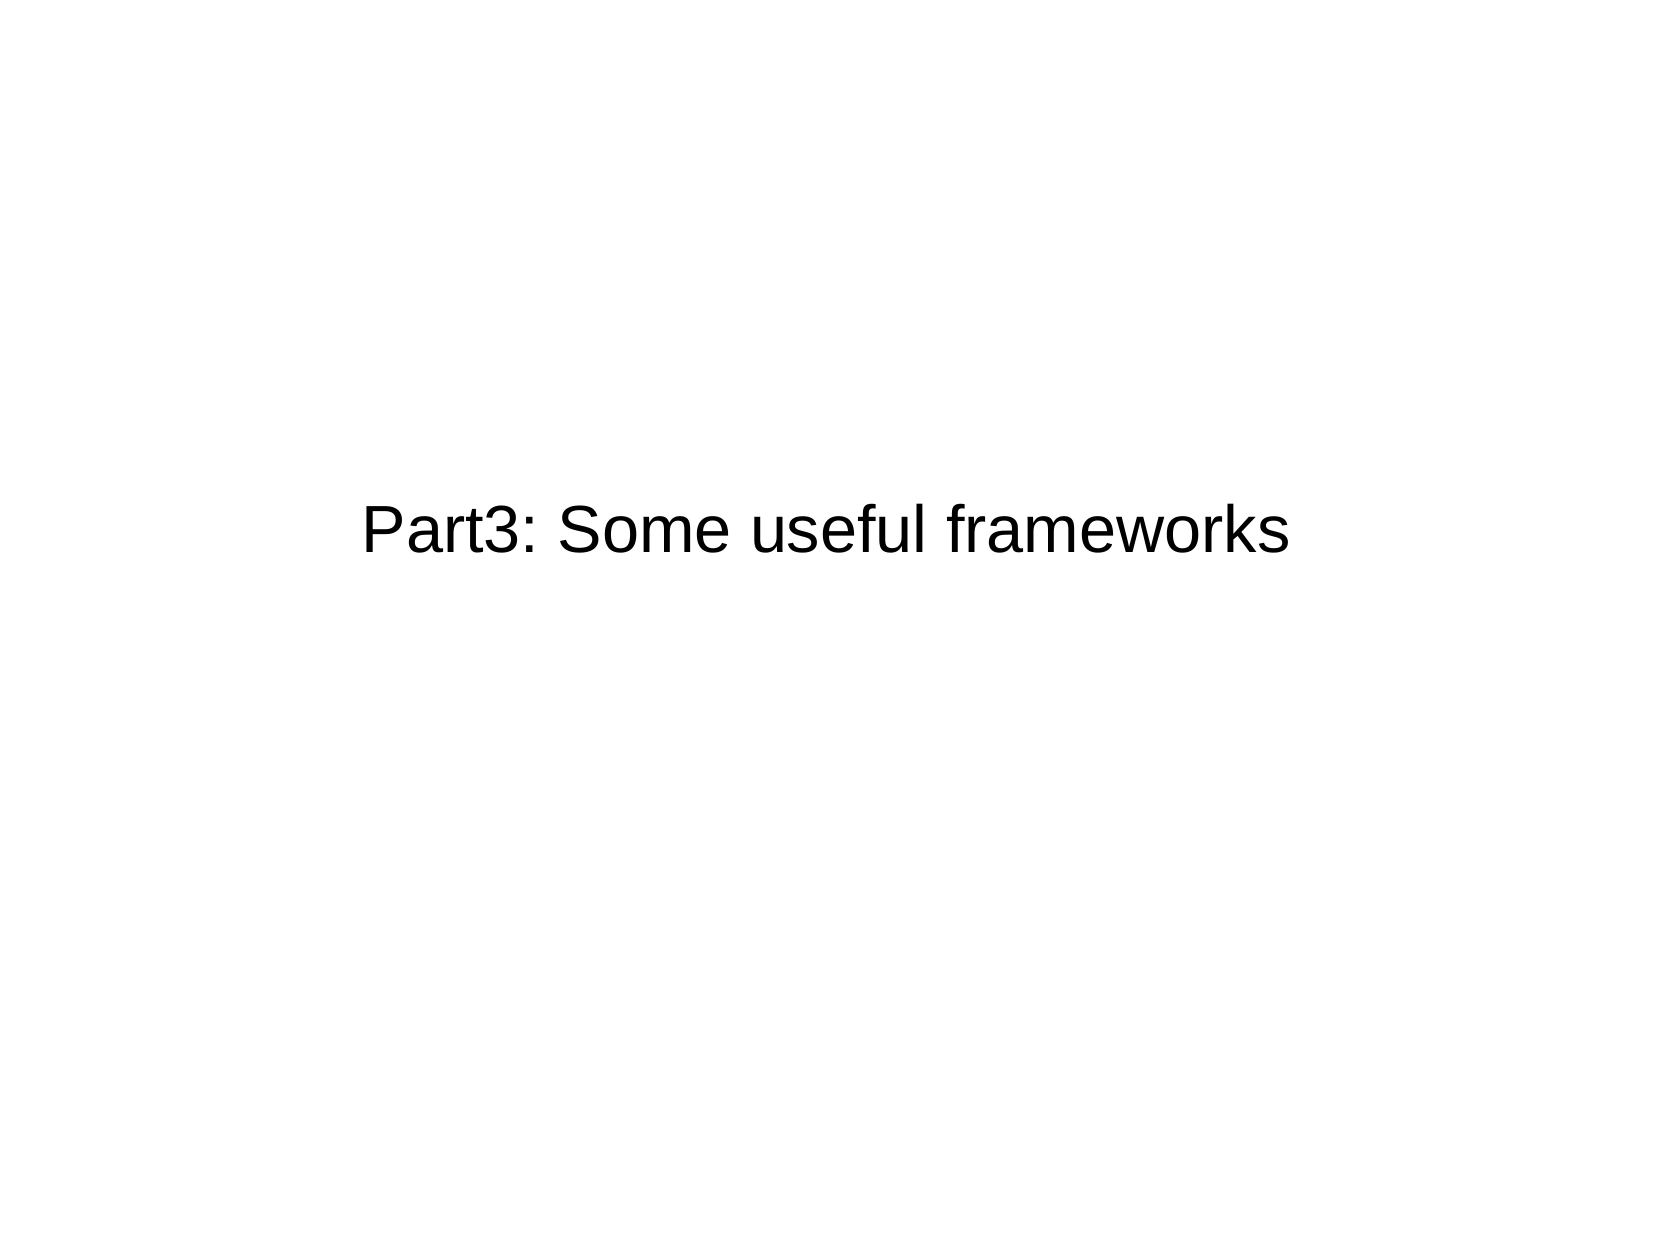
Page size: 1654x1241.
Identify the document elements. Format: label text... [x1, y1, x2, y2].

subtitle Part3: Some useful frameworks [82, 49, 1571, 1010]
